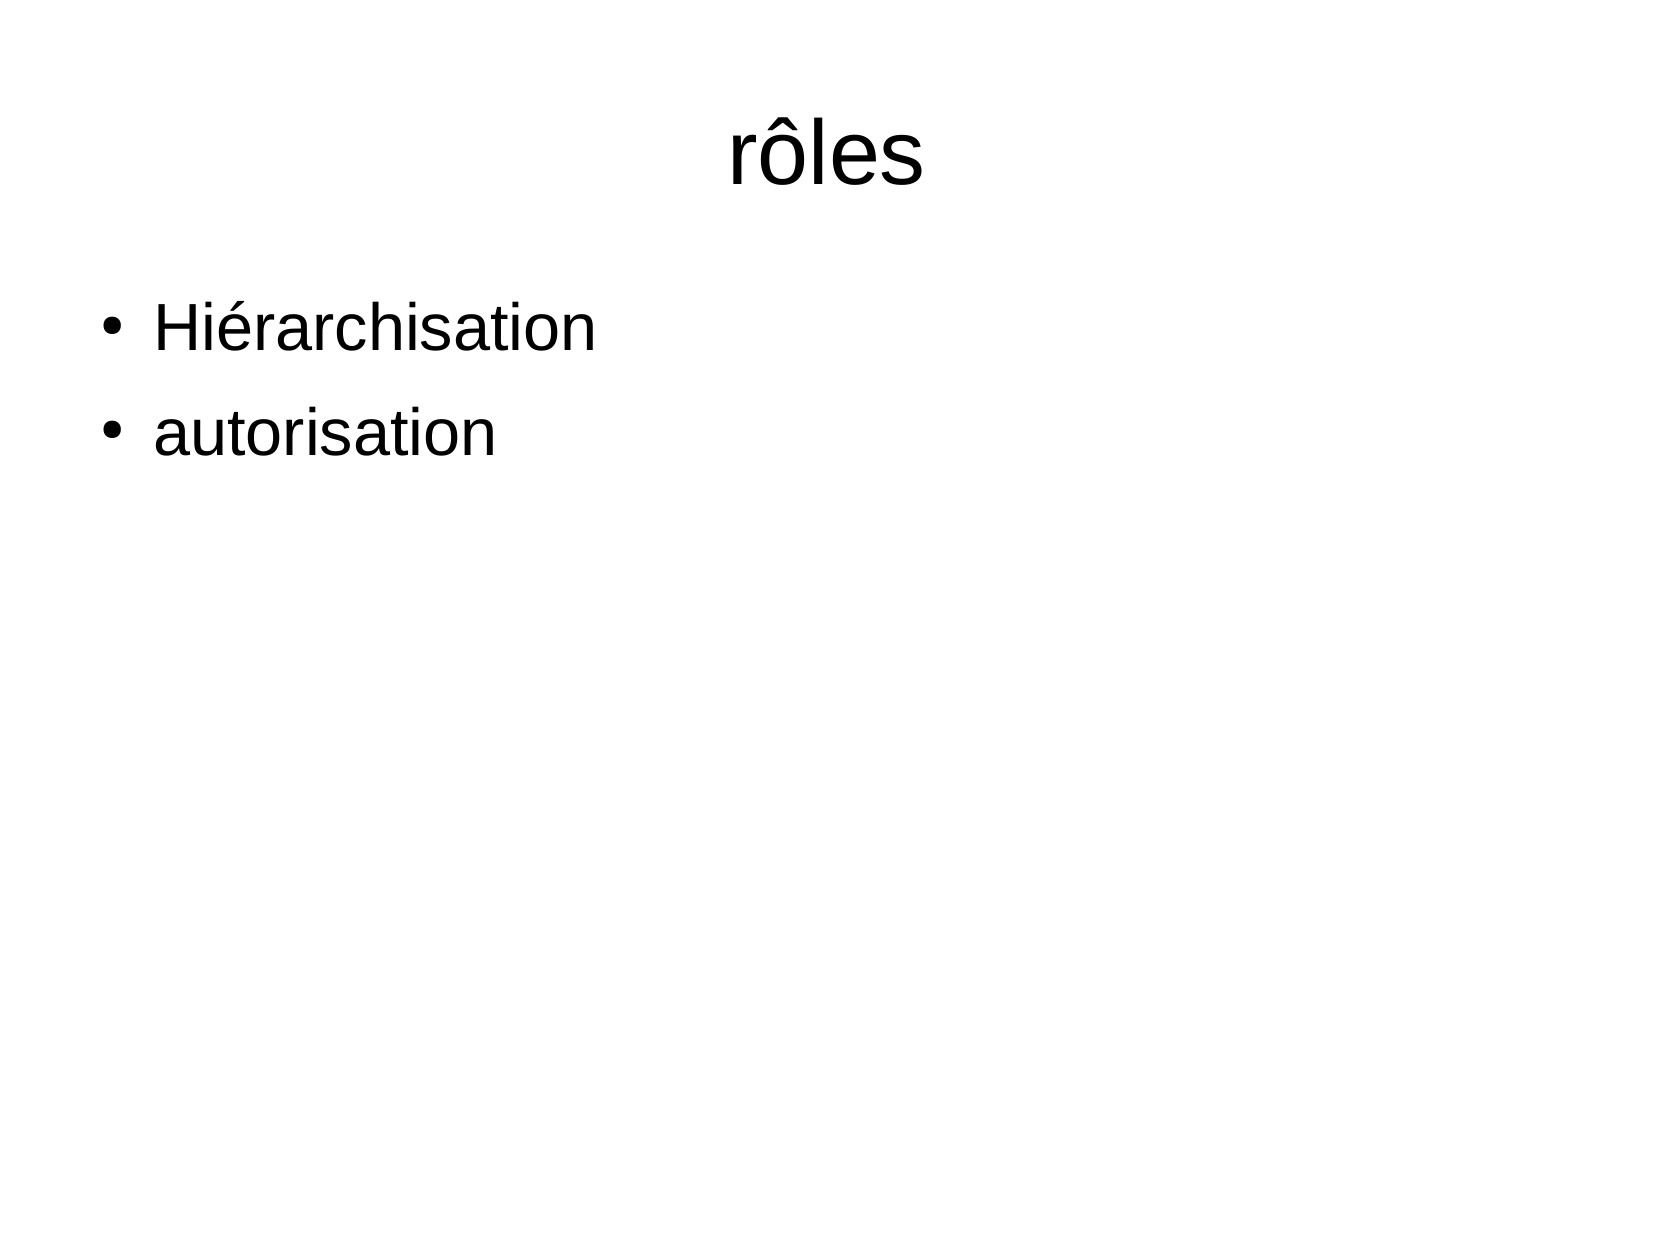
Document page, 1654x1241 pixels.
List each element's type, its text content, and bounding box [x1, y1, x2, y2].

title rôles [82, 49, 1571, 257]
list Hiérarchisation autorisation [82, 290, 1571, 1010]
